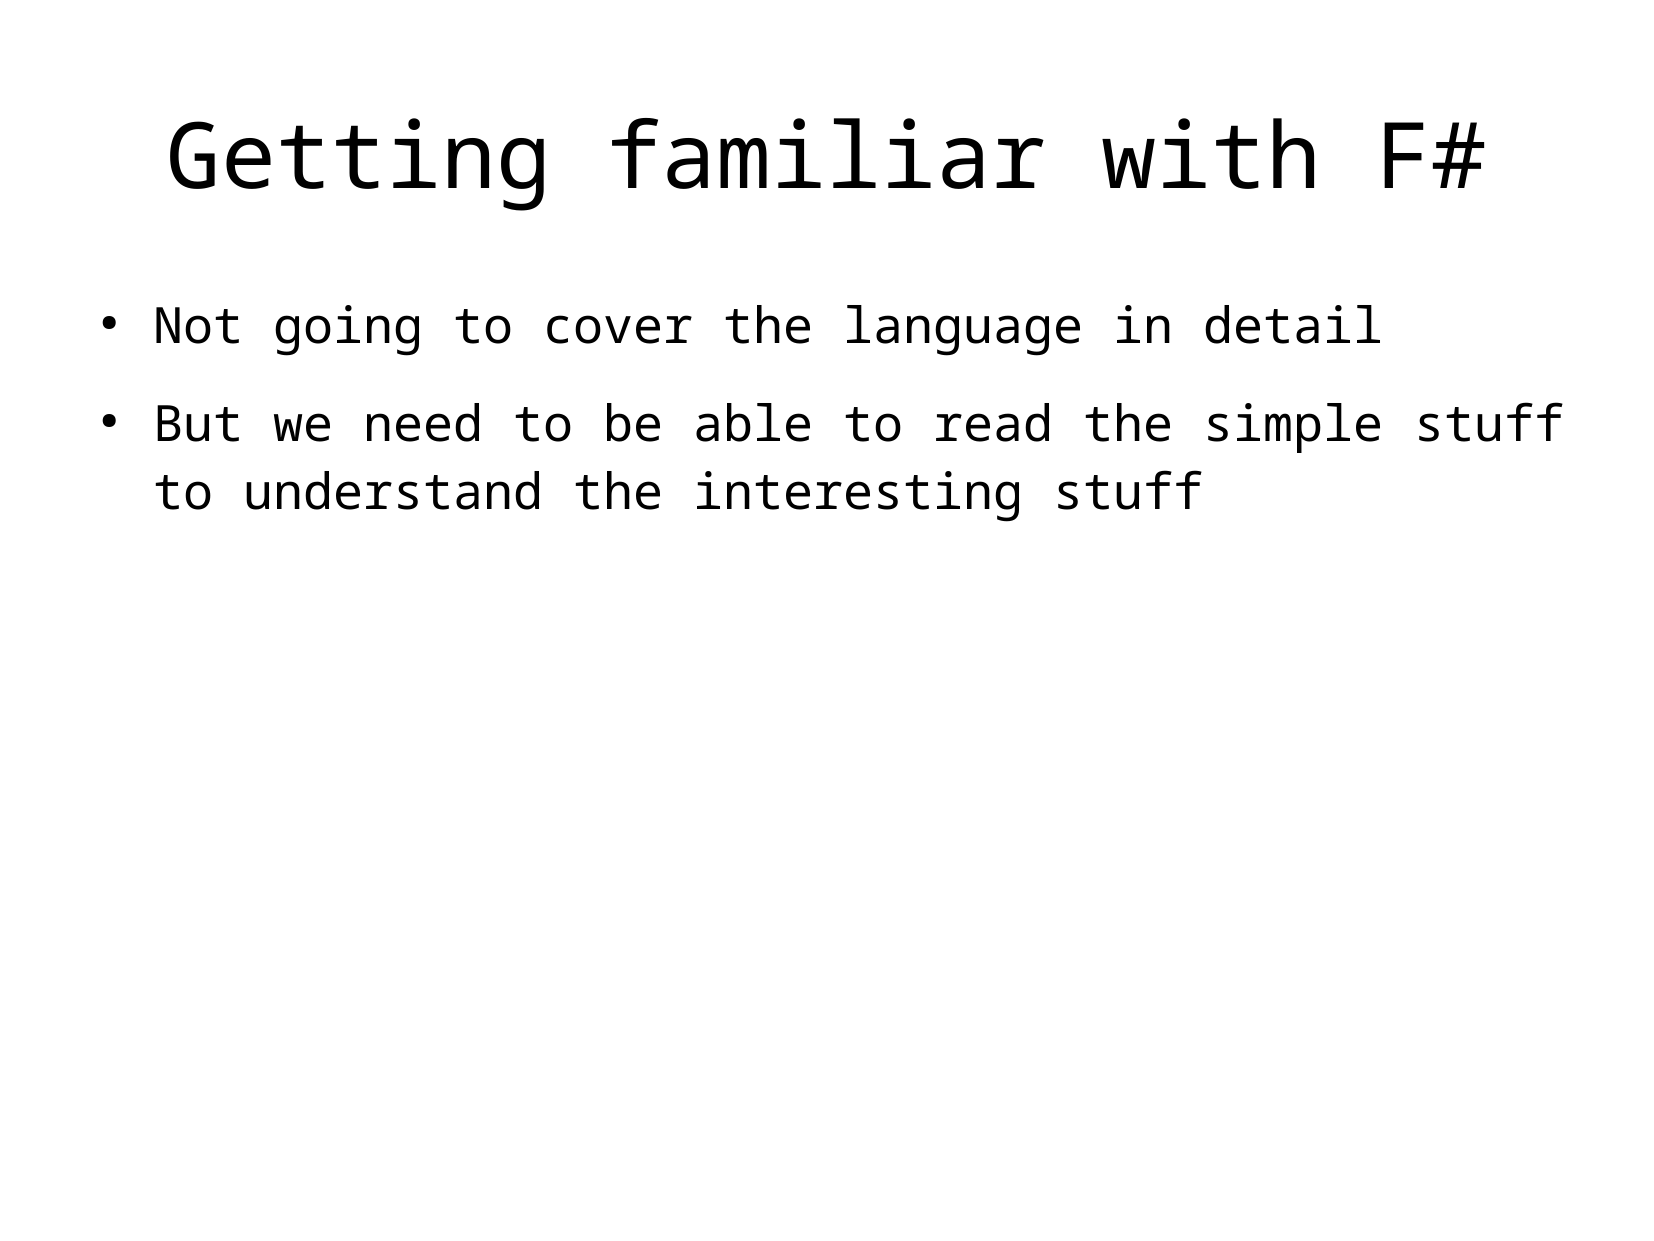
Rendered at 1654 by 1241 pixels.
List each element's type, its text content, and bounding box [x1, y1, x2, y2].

list Not going to cover the language in detail But we need to be able to read the simple stuff to understand the interesting stuff [82, 290, 1571, 1010]
title Getting familiar with F# [82, 49, 1571, 257]
